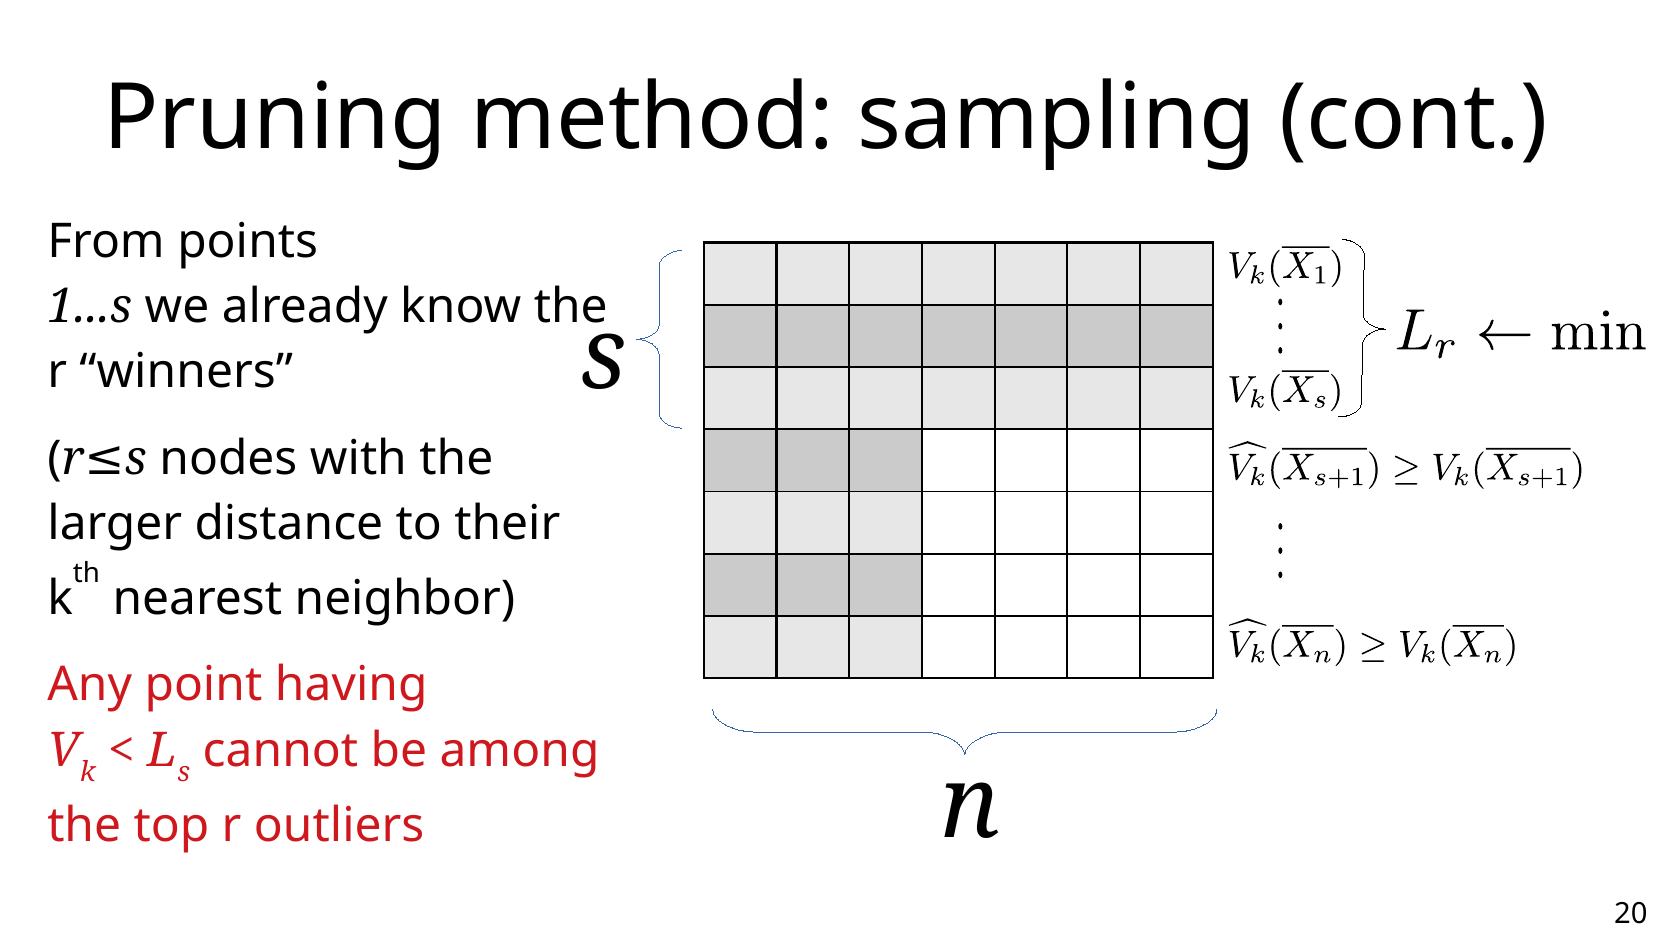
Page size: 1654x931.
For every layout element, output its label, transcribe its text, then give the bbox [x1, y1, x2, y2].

text_box [1227, 441, 1586, 489]
text_box [1227, 370, 1344, 412]
title Pruning method: sampling (cont.) [82, 1, 1571, 226]
text_box [1227, 618, 1519, 667]
text_box n [925, 723, 1057, 839]
list From points 1...s we already know the r “winners” (r≤s nodes with the larger distance to their kth nearest neighbor) Any point having Vk < Ls cannot be among the top r outliers [47, 205, 611, 906]
text_box [1227, 246, 1345, 288]
text_box [1275, 523, 1286, 579]
text_box s [566, 274, 695, 389]
text_box [1275, 298, 1286, 354]
text_box [1394, 309, 1647, 359]
picture [695, 236, 1217, 684]
